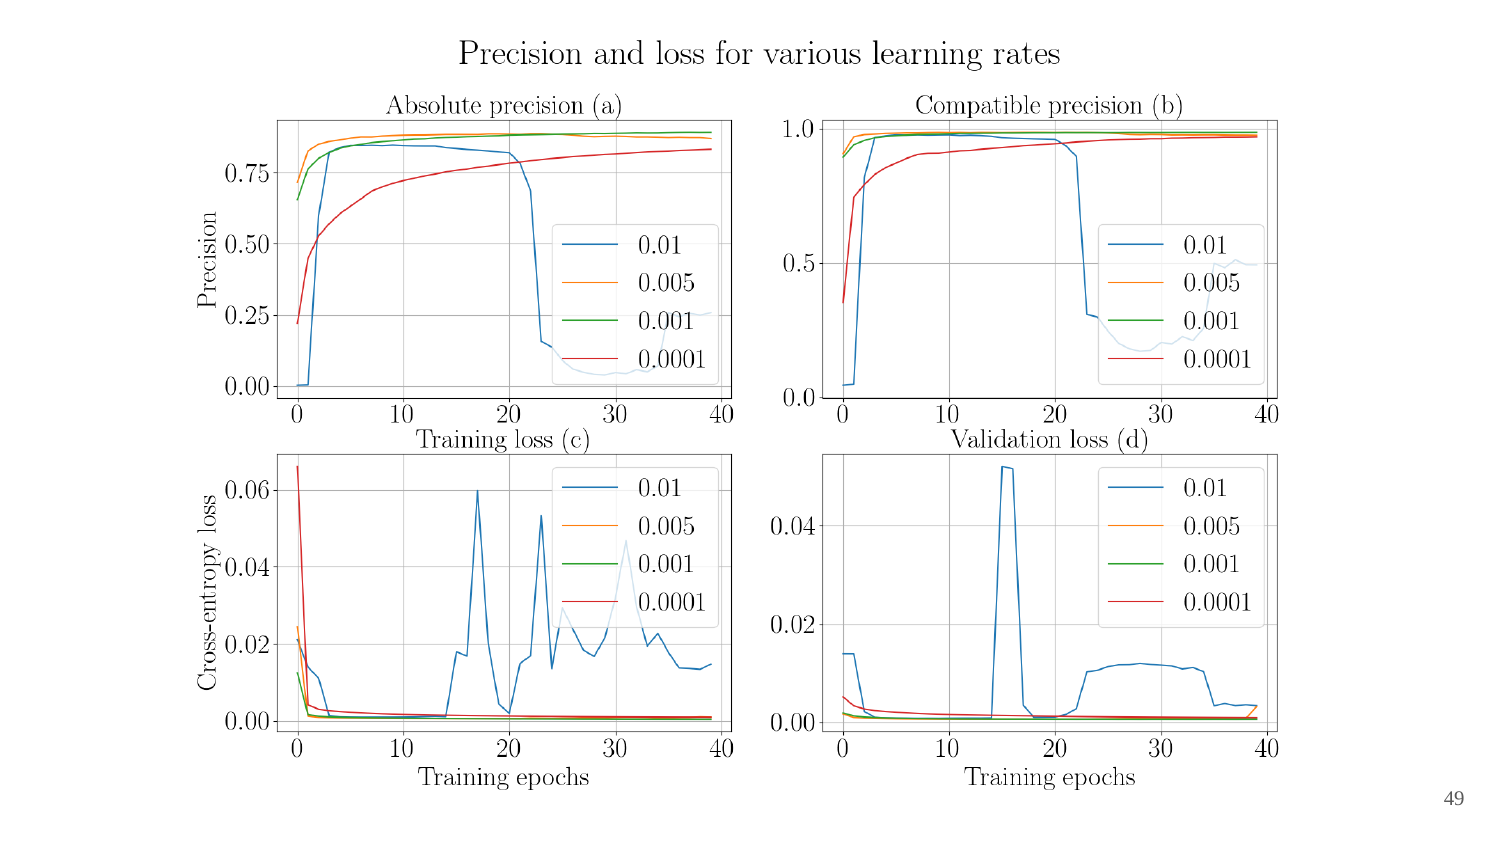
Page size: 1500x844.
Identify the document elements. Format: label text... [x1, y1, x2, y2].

slide_number <number> [1389, 764, 1480, 830]
picture [115, 24, 1406, 819]
